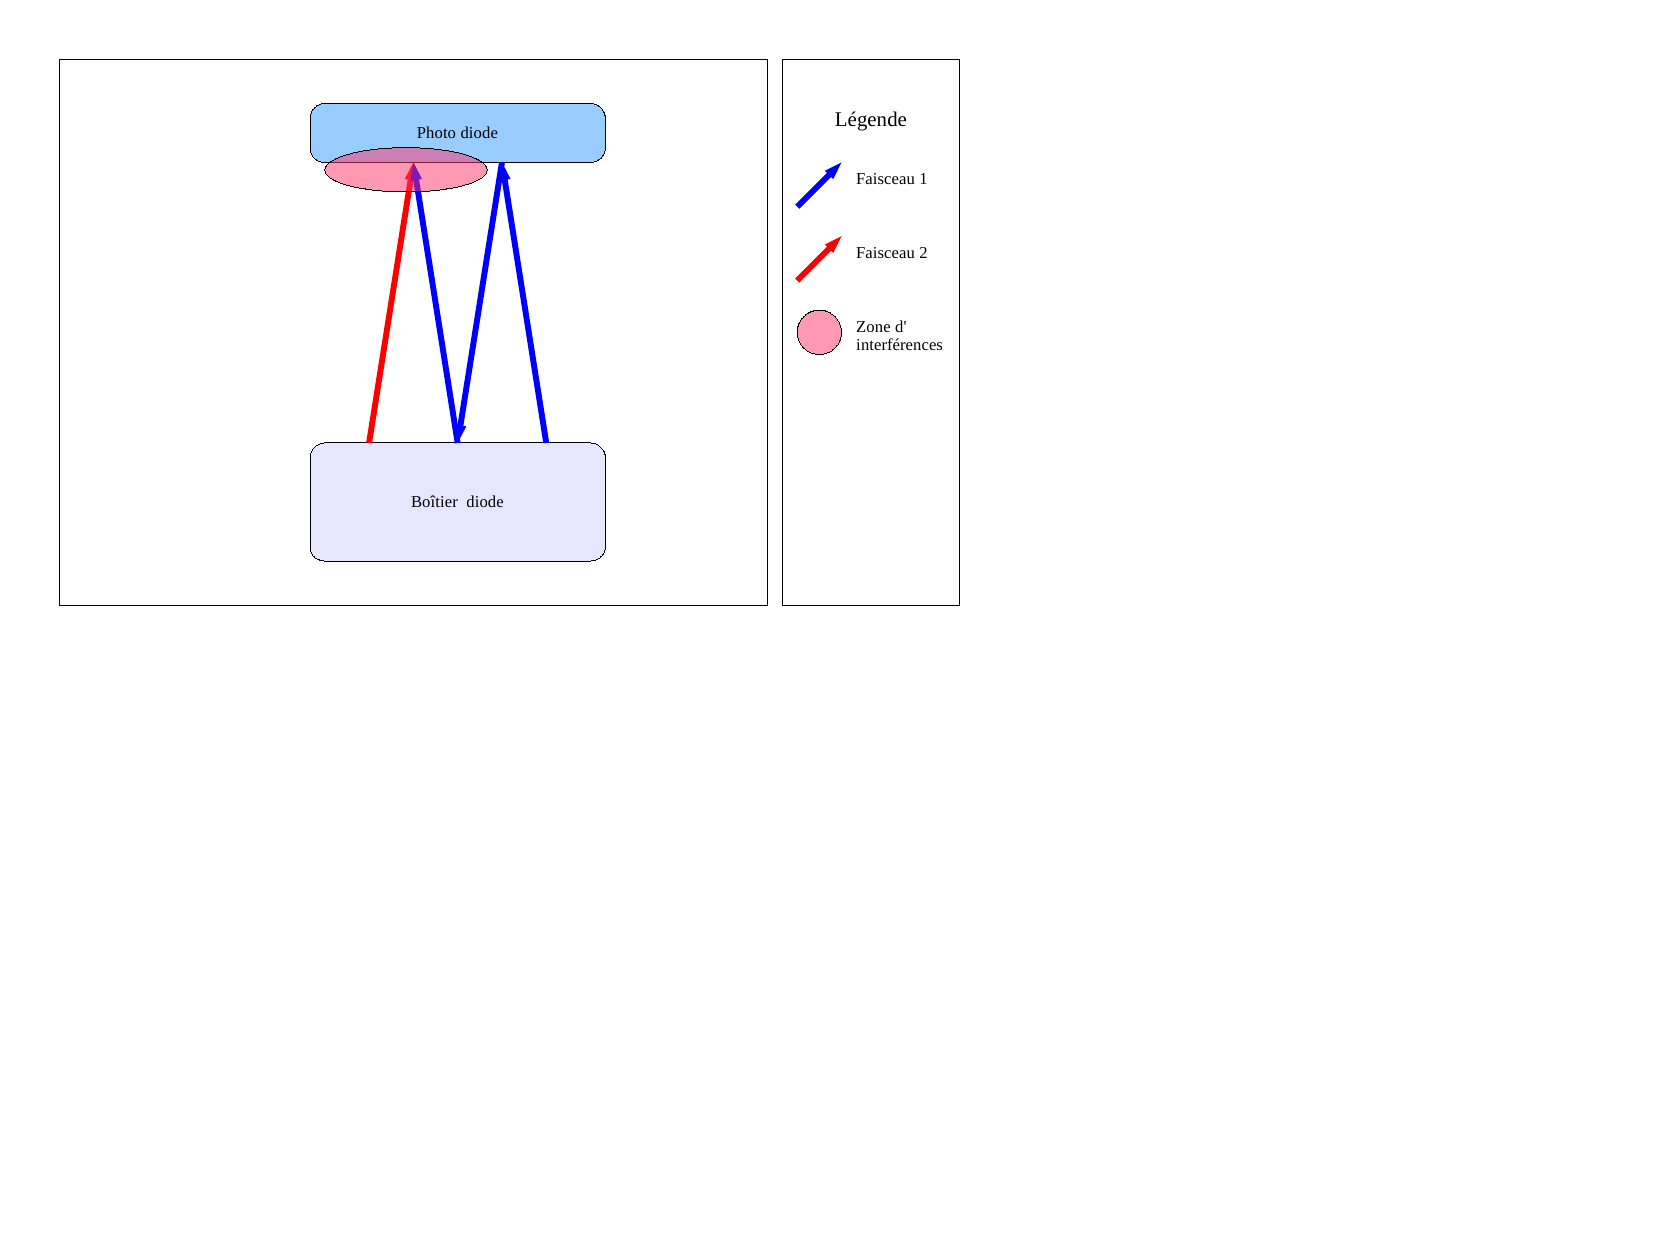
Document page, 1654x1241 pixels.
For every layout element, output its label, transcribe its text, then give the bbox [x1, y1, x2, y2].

text_box Zone d' interférences [841, 310, 960, 606]
text_box [797, 310, 842, 355]
text_box Faisceau 2 [841, 236, 960, 310]
text_box [59, 59, 768, 606]
text_box Boîtier diode [310, 442, 606, 562]
text_box Faisceau 1 [841, 162, 960, 236]
text_box Légende [782, 59, 960, 606]
text_box Photo diode [310, 103, 606, 163]
